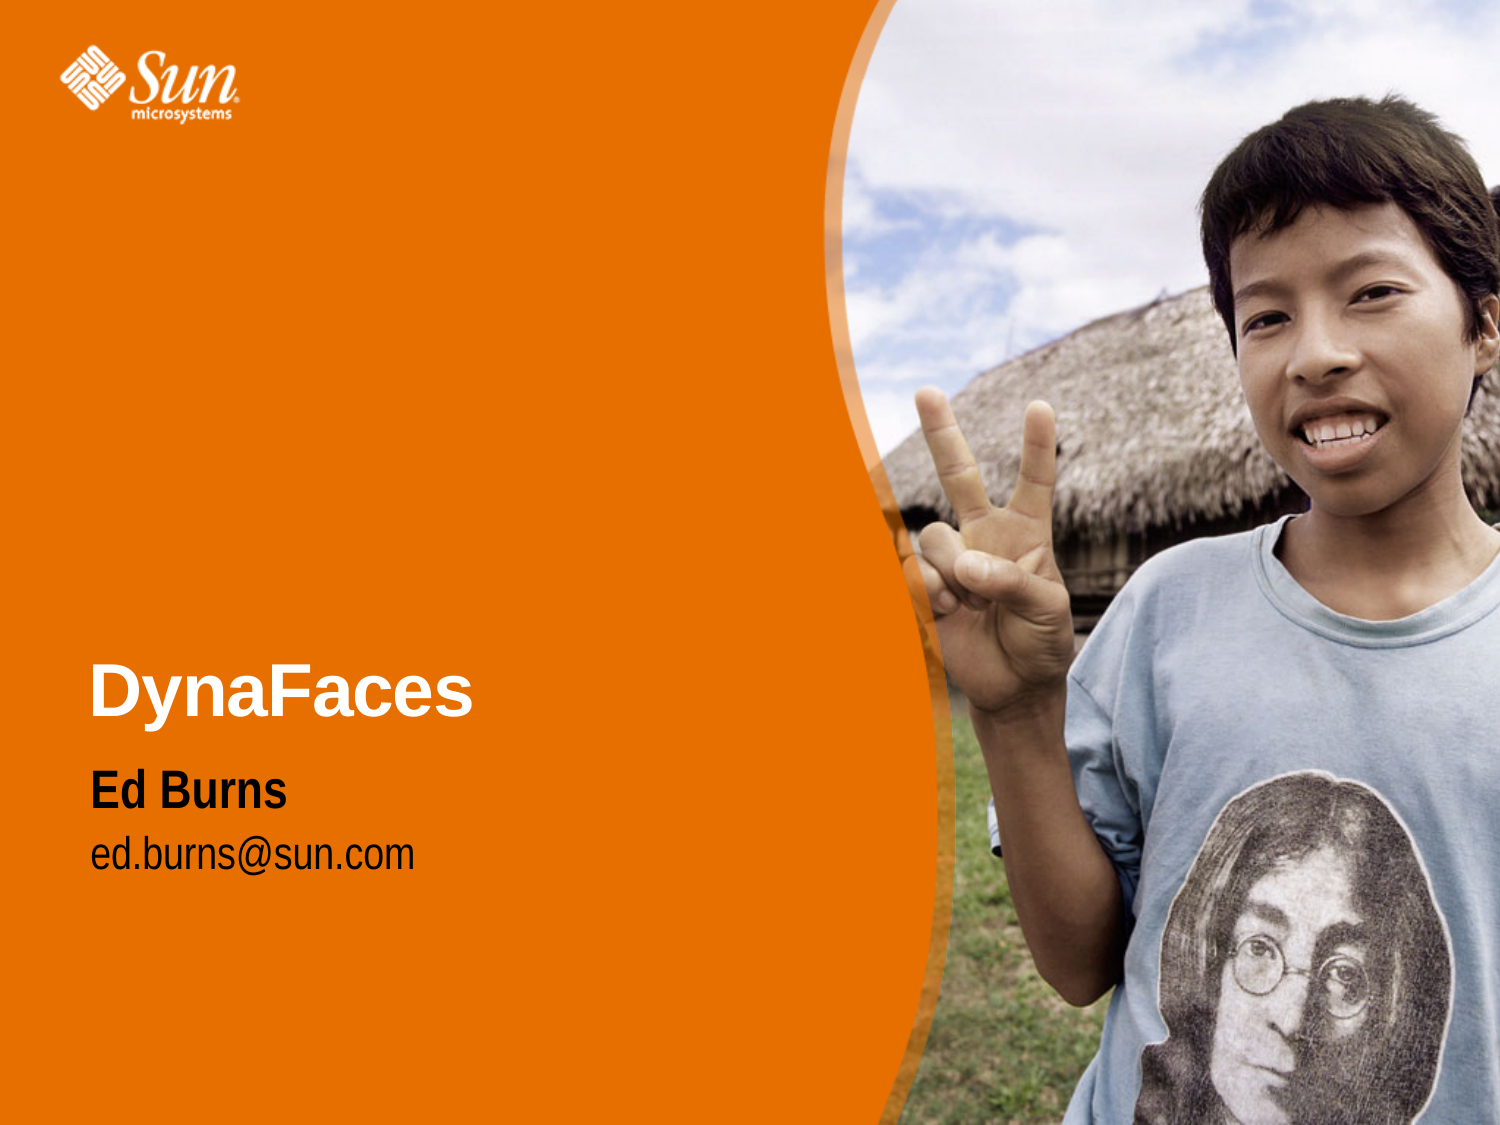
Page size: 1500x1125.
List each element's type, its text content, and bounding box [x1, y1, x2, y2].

list Ed Burns ed.burns@sun.com [90, 766, 1080, 987]
picture [0, 0, 1500, 1125]
title DynaFaces [88, 486, 908, 732]
